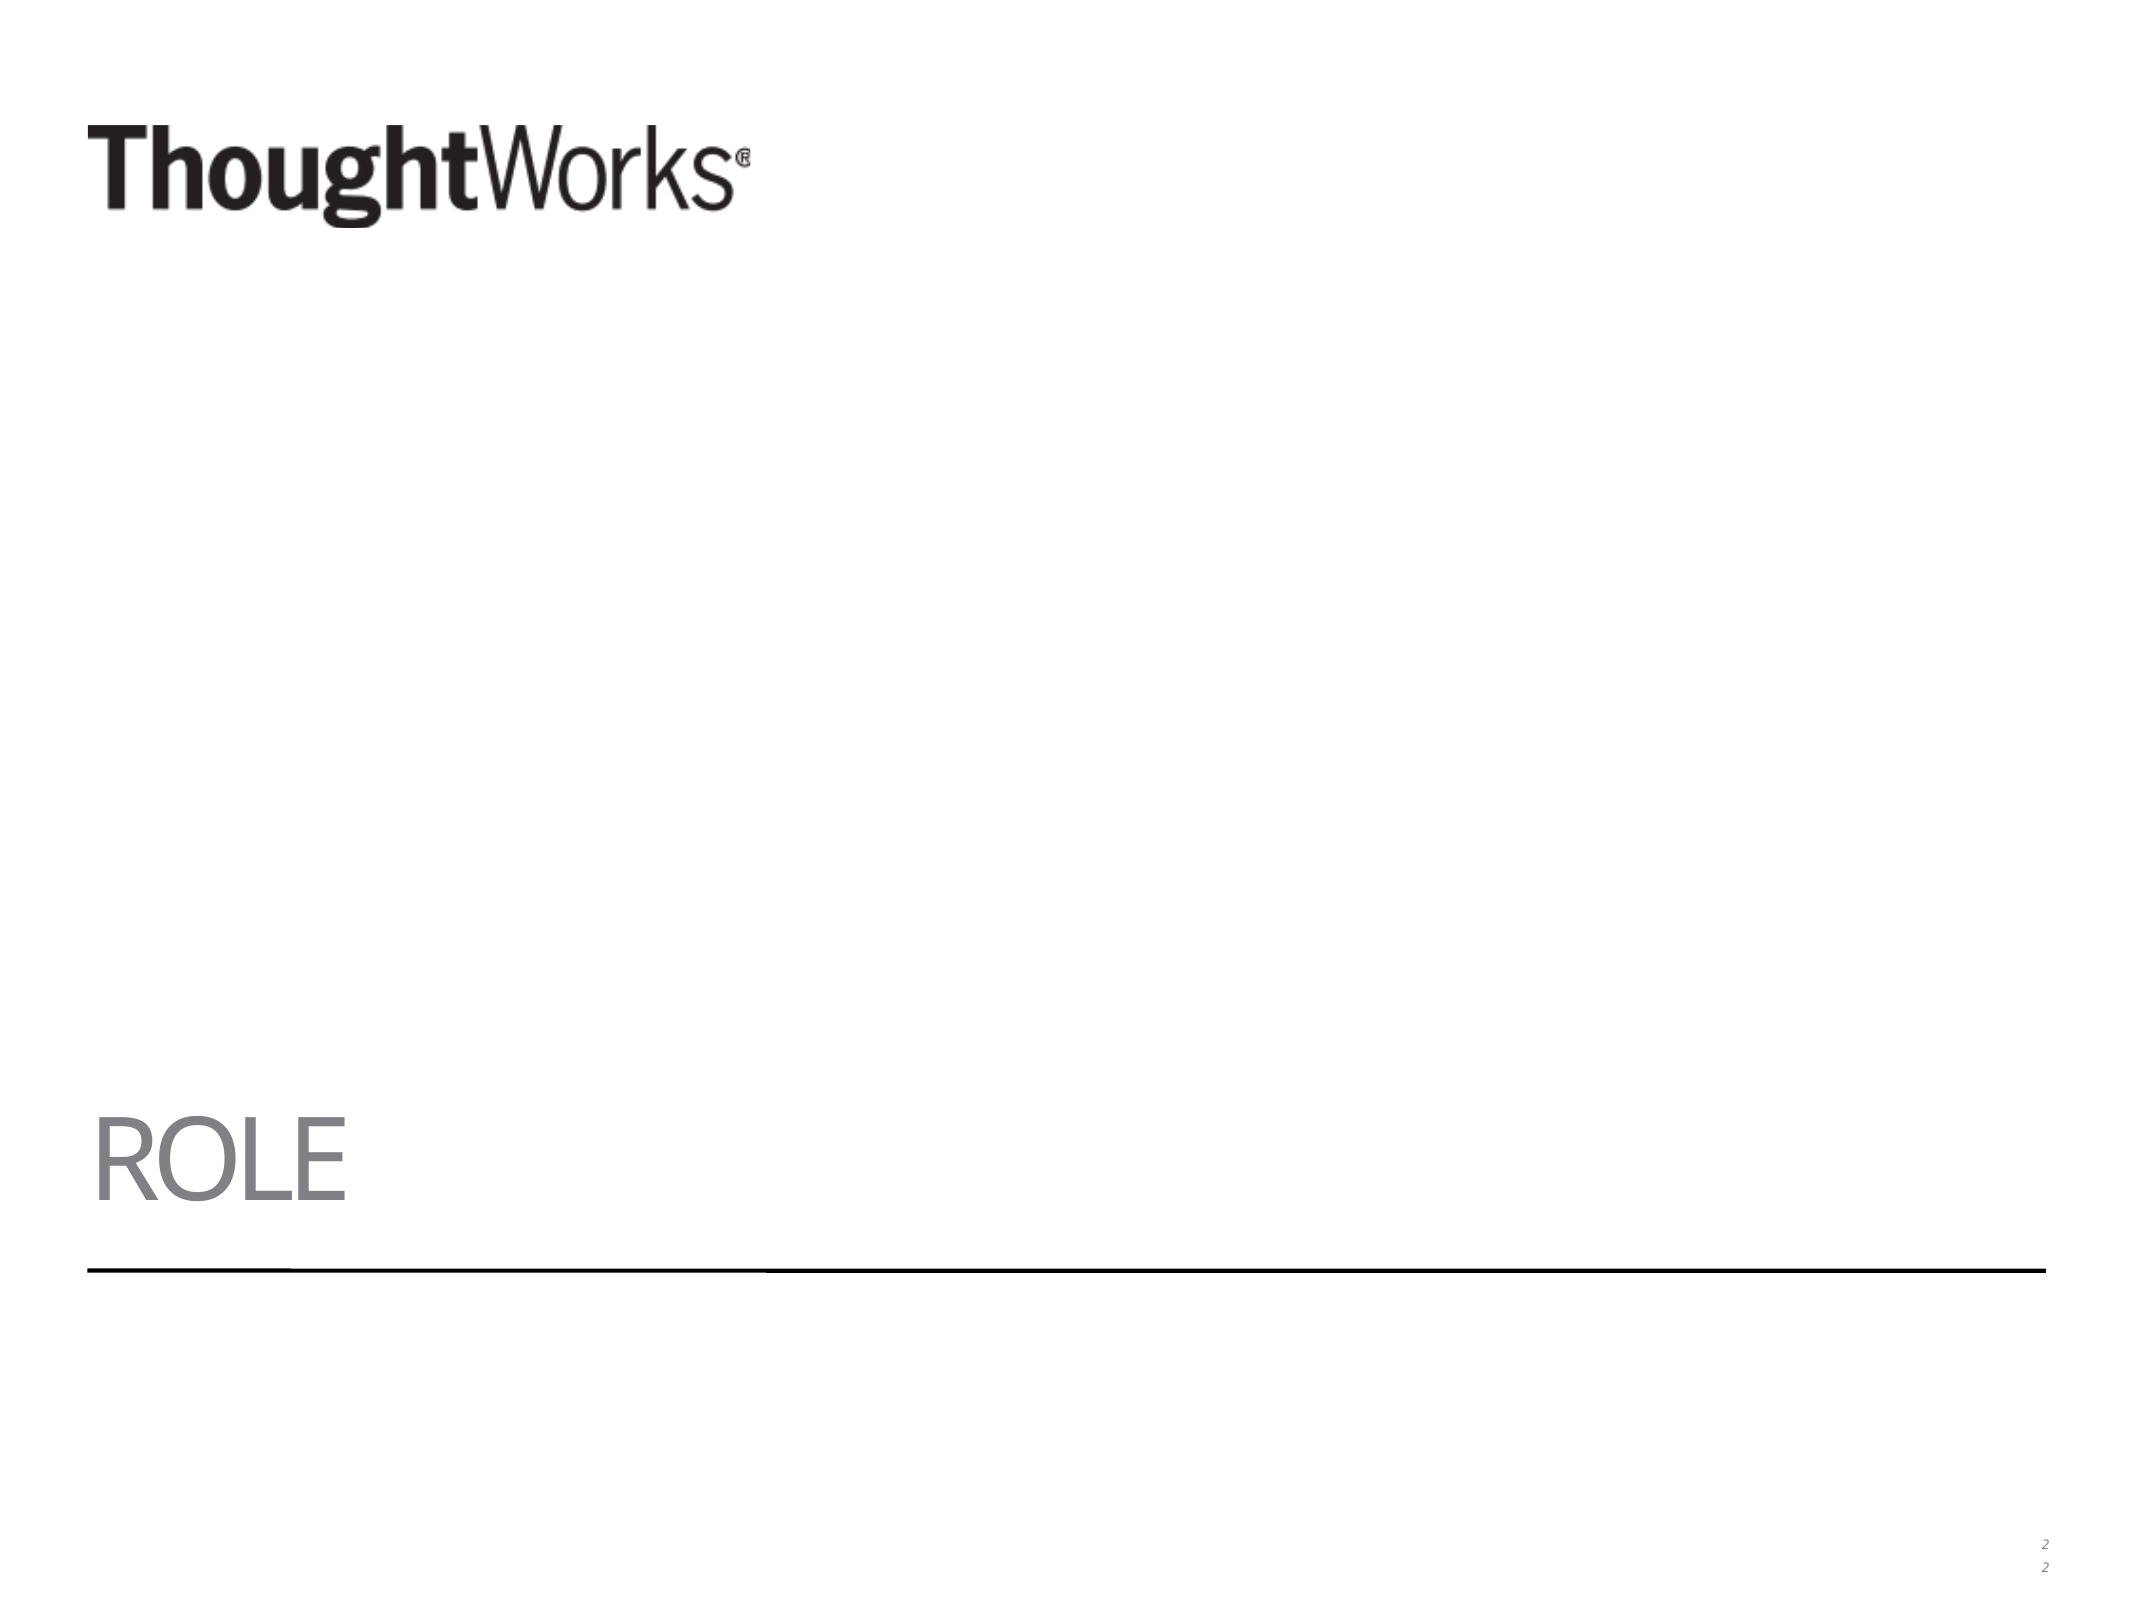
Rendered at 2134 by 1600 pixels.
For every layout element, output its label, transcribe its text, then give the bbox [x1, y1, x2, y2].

slide_number <number> [2026, 1518, 2071, 1567]
title ROLE [88, 313, 2045, 1241]
